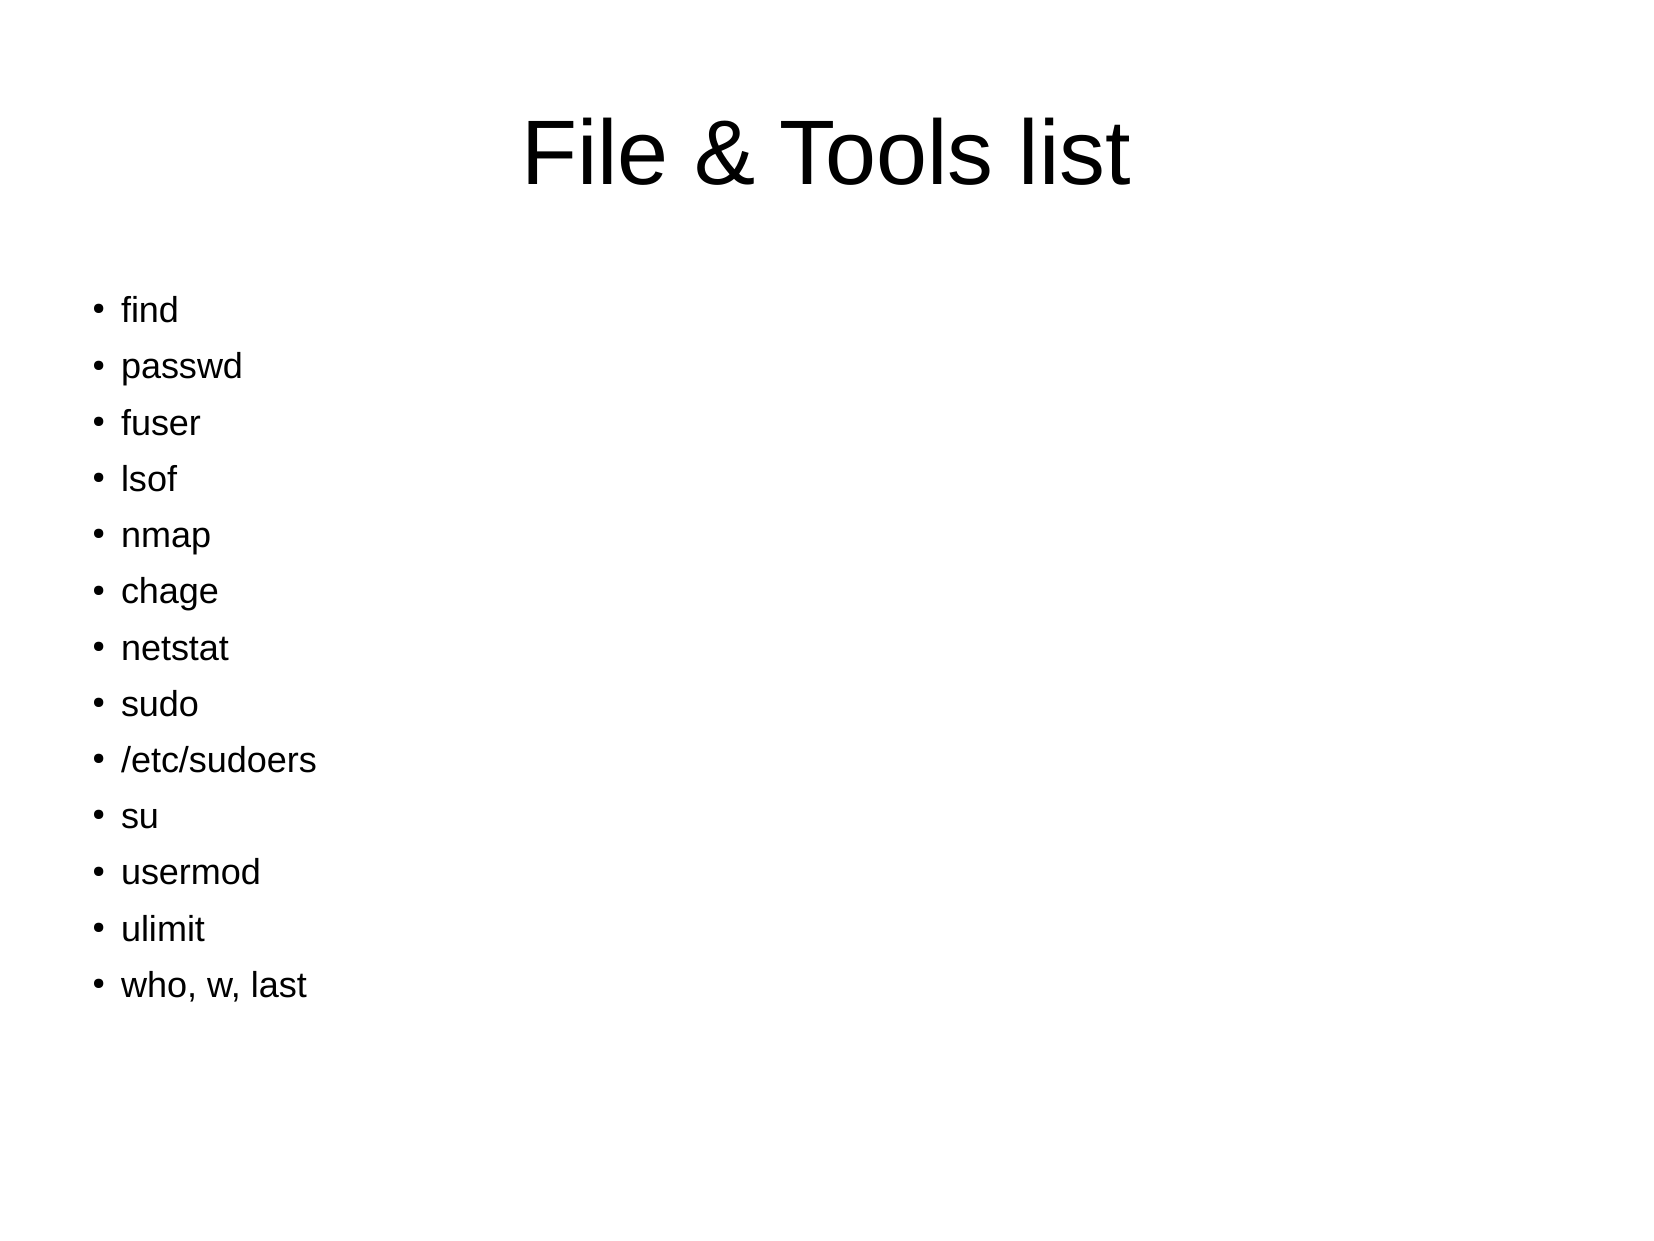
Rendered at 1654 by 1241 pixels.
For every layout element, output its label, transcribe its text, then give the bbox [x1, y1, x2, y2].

title File & Tools list [82, 49, 1571, 257]
list find passwd fuser lsof nmap chage netstat sudo /etc/sudoers su usermod ulimit who, w, last [82, 290, 1571, 1010]
